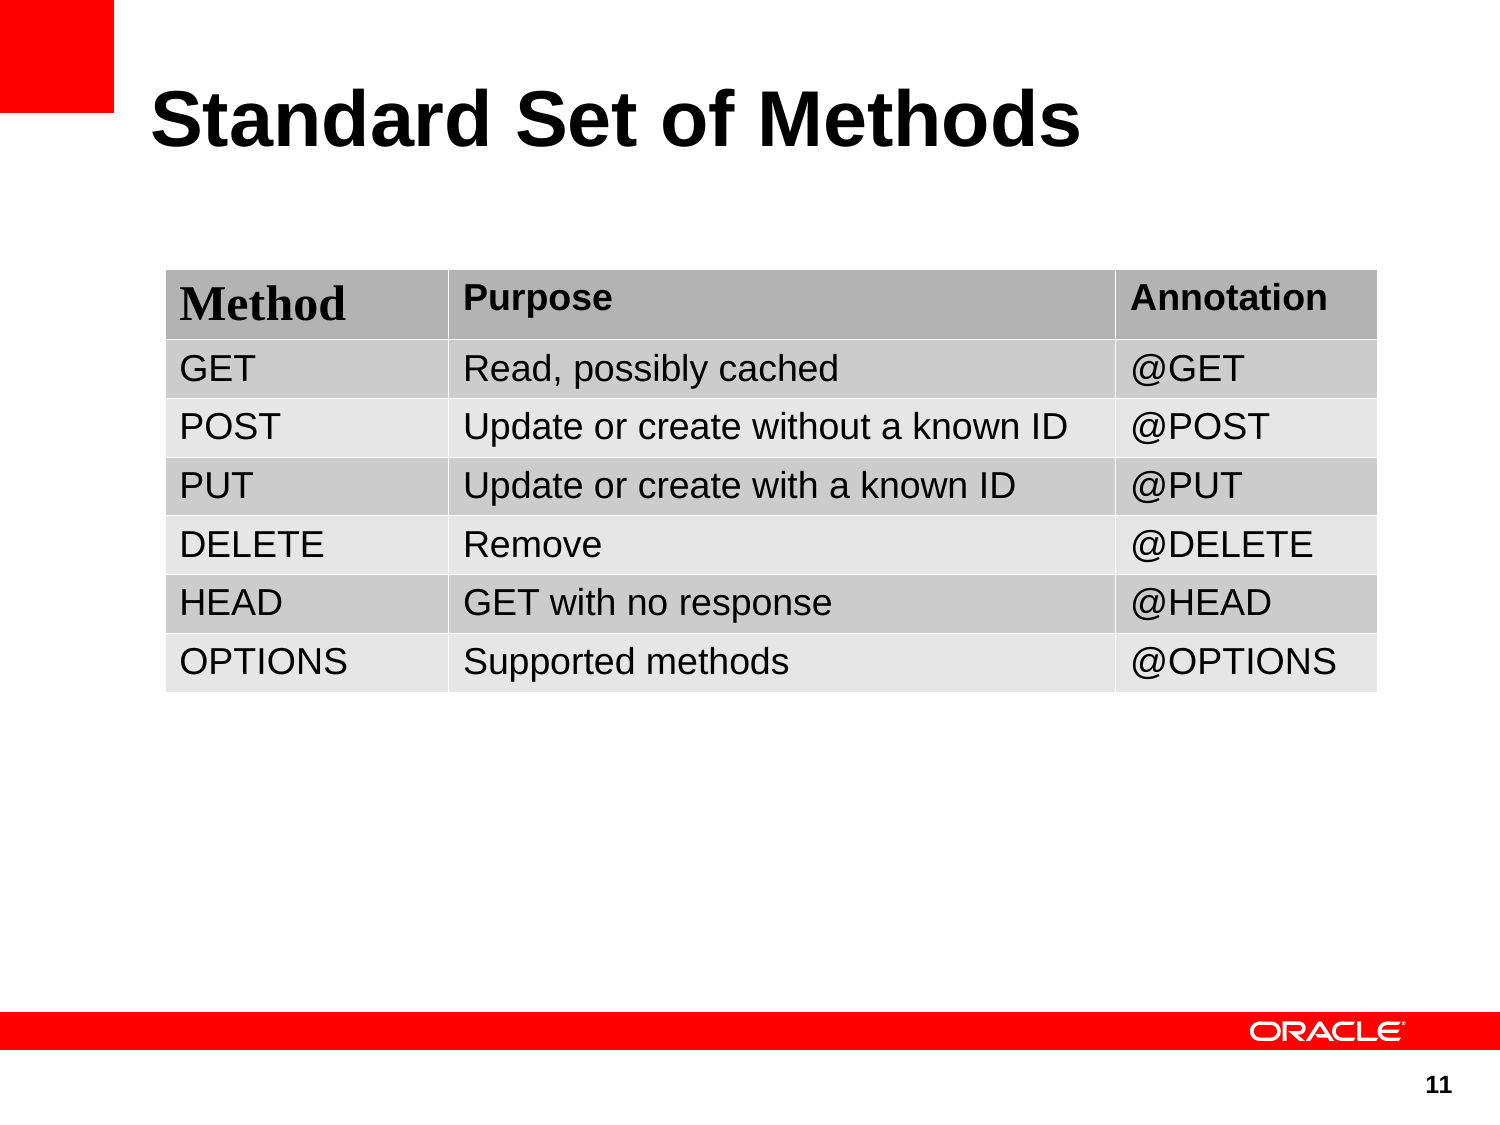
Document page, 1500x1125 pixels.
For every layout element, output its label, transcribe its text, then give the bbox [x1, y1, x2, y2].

table_cell @DELETE [1116, 516, 1377, 574]
table_cell POST [166, 399, 448, 457]
table_header Annotation [1116, 270, 1377, 339]
table_cell Update or create without a known ID [449, 399, 1115, 457]
table_cell GET with no response [449, 575, 1115, 633]
table_cell @HEAD [1116, 575, 1377, 633]
table_cell Update or create with a known ID [449, 458, 1115, 515]
table_cell @PUT [1116, 458, 1377, 515]
table_cell Remove [449, 516, 1115, 574]
table_cell @OPTIONS [1116, 634, 1377, 692]
title Standard Set of Methods [150, 75, 1500, 238]
table_cell Read, possibly cached [449, 340, 1115, 398]
table_cell OPTIONS [166, 634, 448, 692]
picture [0, 0, 114, 113]
table_cell GET [166, 340, 448, 398]
table_cell @POST [1116, 399, 1377, 457]
table_cell DELETE [166, 516, 448, 574]
table_cell PUT [166, 458, 448, 515]
table_header Method [166, 270, 448, 339]
picture [0, 1012, 1500, 1050]
table_cell HEAD [166, 575, 448, 633]
table_cell Supported methods [449, 634, 1115, 692]
table_header Purpose [449, 270, 1115, 339]
table_cell @GET [1116, 340, 1377, 398]
